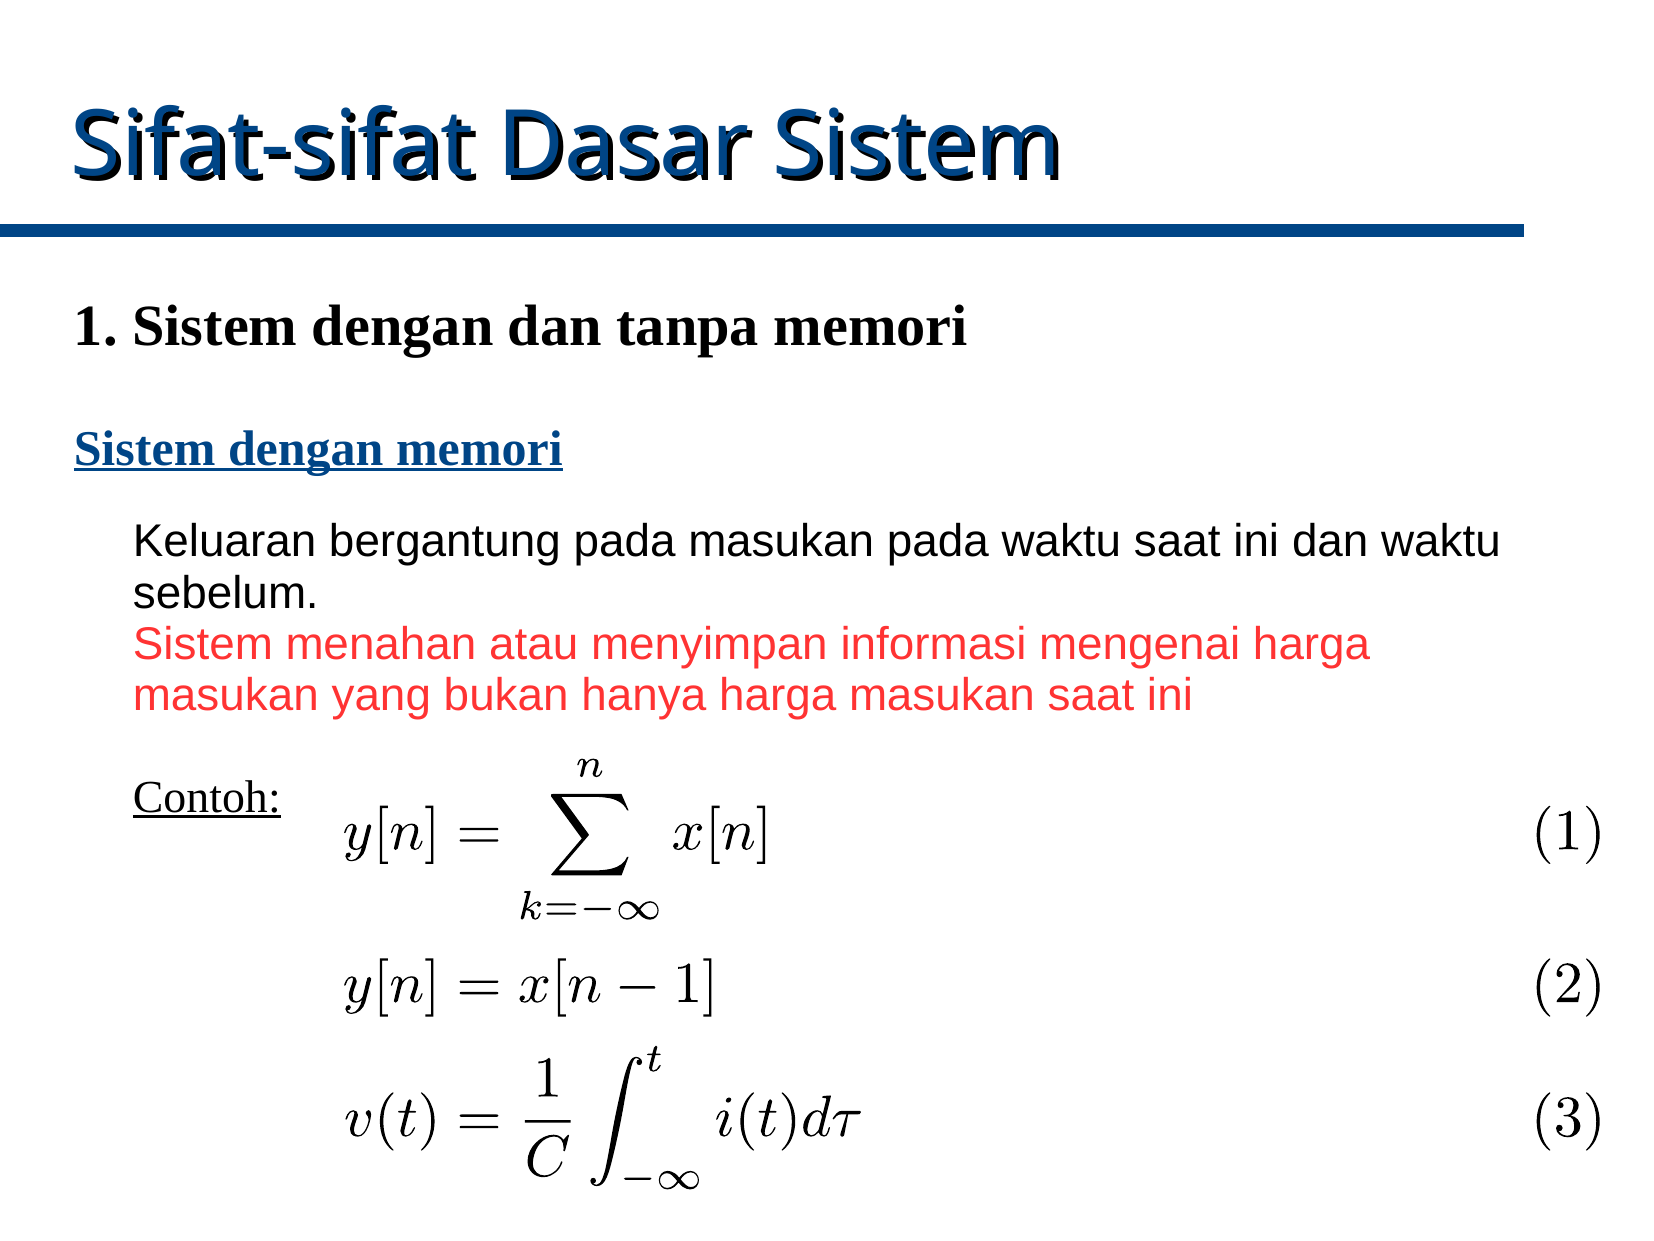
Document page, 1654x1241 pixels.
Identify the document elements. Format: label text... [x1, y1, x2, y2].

text_box [342, 758, 1606, 1194]
subtitle Sifat-sifat Dasar Sistem [70, 83, 1276, 197]
text_box Keluaran bergantung pada masukan pada waktu saat ini dan waktu sebelum. Sistem menahan atau menyimpan informasi mengenai harga masukan yang bukan hanya harga masukan saat ini Contoh: [118, 507, 1536, 841]
text_box Sistem dengan memori [59, 413, 578, 502]
text_box 1. Sistem dengan dan tanpa memori [59, 286, 982, 387]
text_box [0, 224, 1524, 237]
